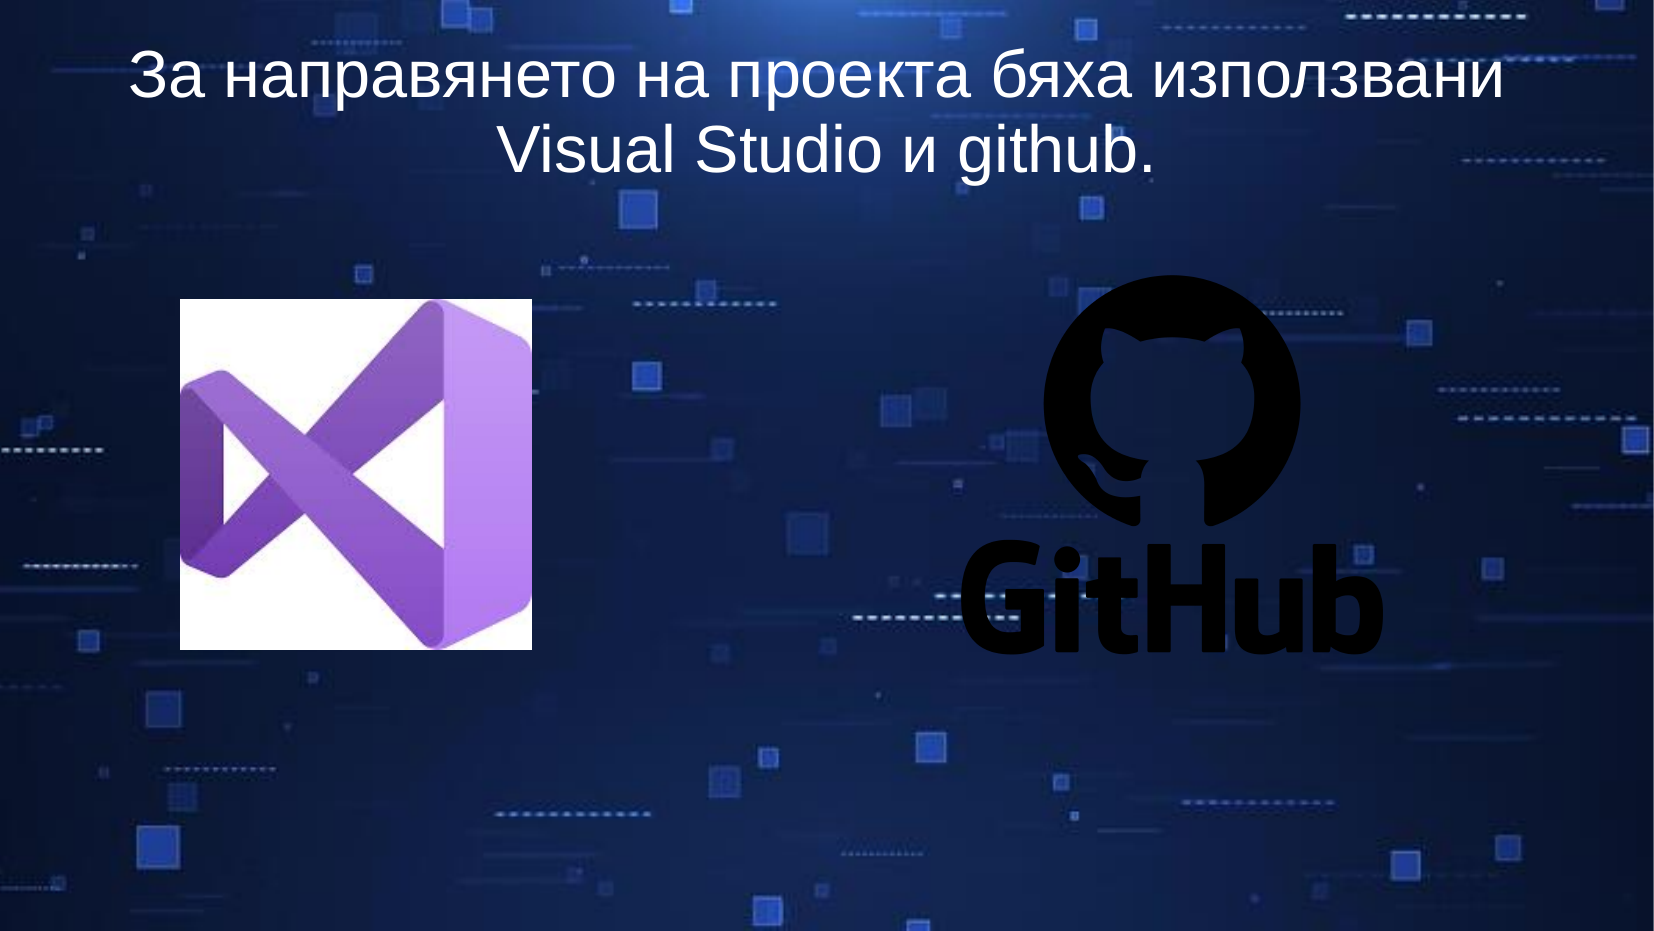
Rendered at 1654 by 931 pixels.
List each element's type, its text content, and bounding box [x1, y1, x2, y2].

picture [0, 0, 1654, 931]
subtitle За направянето на проекта бяха използвани Visual Studio и github. [82, 37, 1571, 757]
